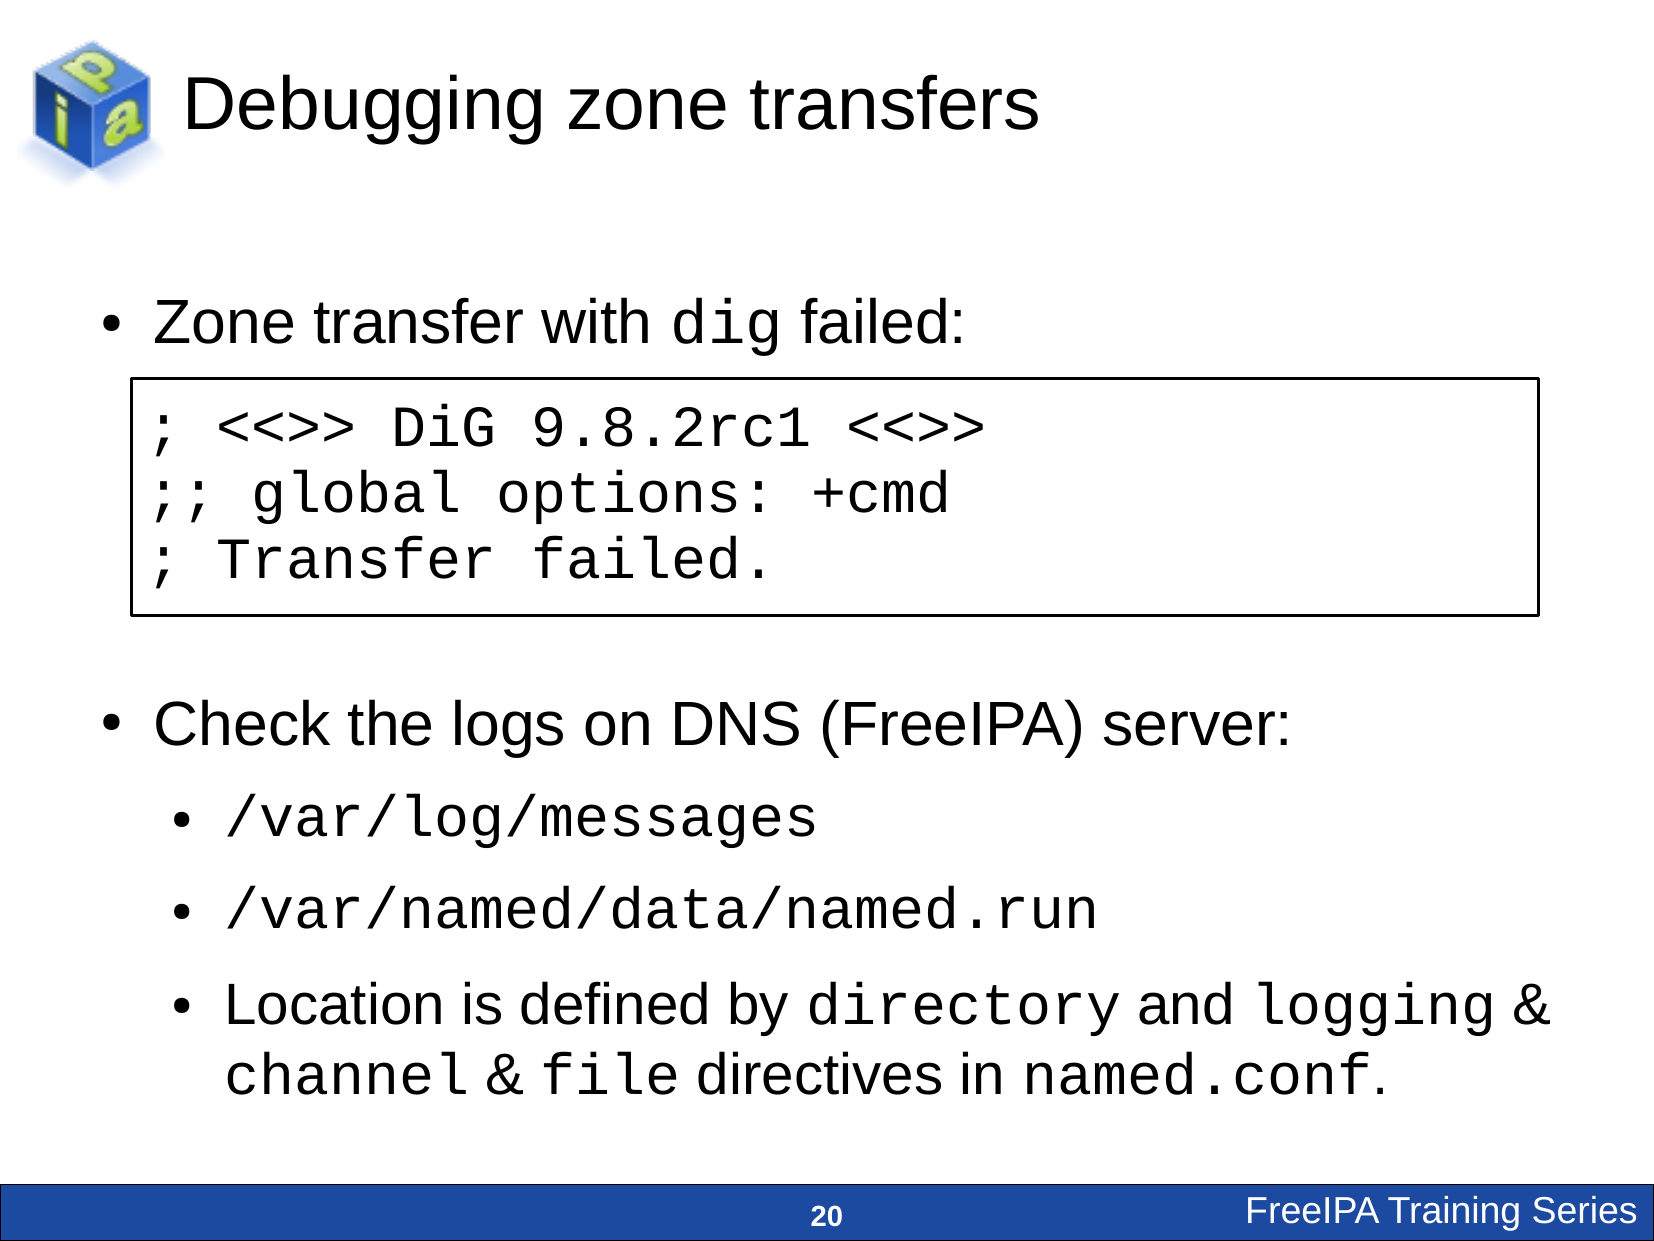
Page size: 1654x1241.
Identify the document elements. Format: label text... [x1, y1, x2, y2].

text_box ; <<>> DiG 9.8.2rc1 <<>> ;; global options: +cmd ; Transfer failed. [131, 378, 1539, 616]
picture [17, 34, 165, 193]
title Debugging zone transfers [182, 31, 1579, 177]
list Zone transfer with dig failed: Check the logs on DNS (FreeIPA) server: /var/log/messages /var/named/data/named.run Location is defined by directory and logging & channel & file directives in named.conf. [82, 286, 1571, 1113]
